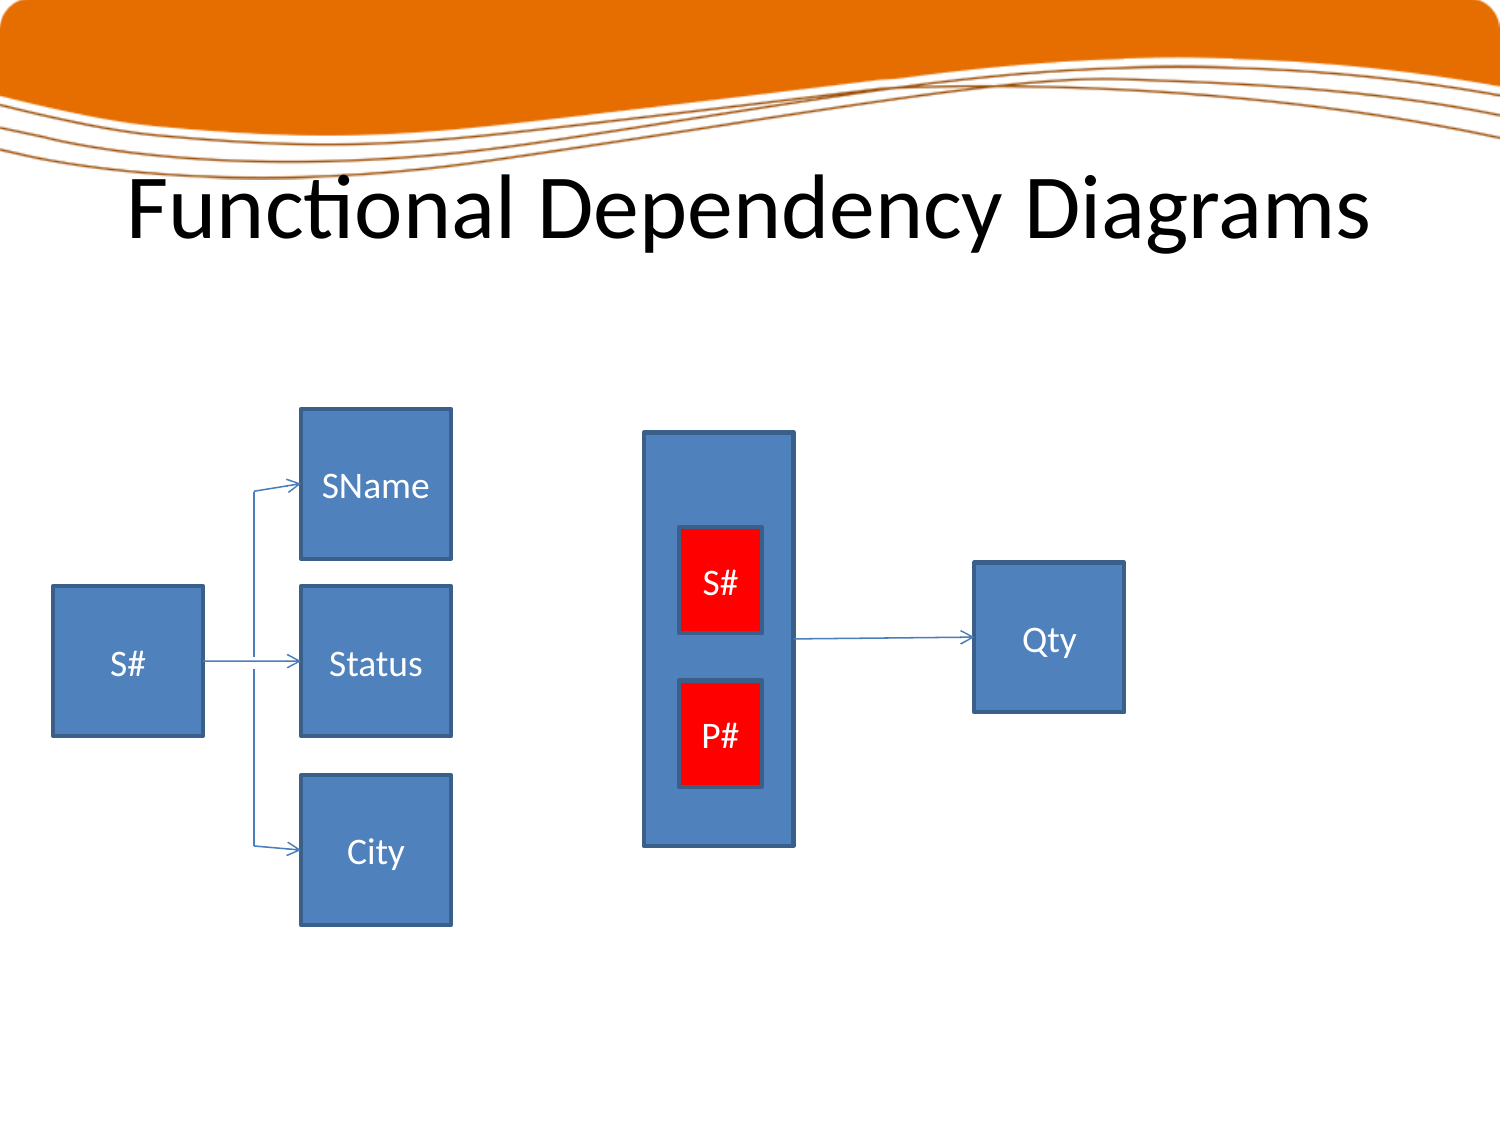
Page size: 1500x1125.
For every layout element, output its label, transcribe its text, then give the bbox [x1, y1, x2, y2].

text_box S# [679, 527, 762, 634]
text_box Status [301, 586, 452, 737]
title Functional Dependency Diagrams [75, 125, 1425, 279]
text_box P# [679, 680, 762, 787]
picture [0, 0, 1500, 180]
text_box SName [301, 408, 452, 559]
text_box Qty [974, 562, 1125, 713]
text_box S# [53, 586, 203, 737]
text_box [643, 432, 794, 846]
text_box City [301, 775, 452, 925]
